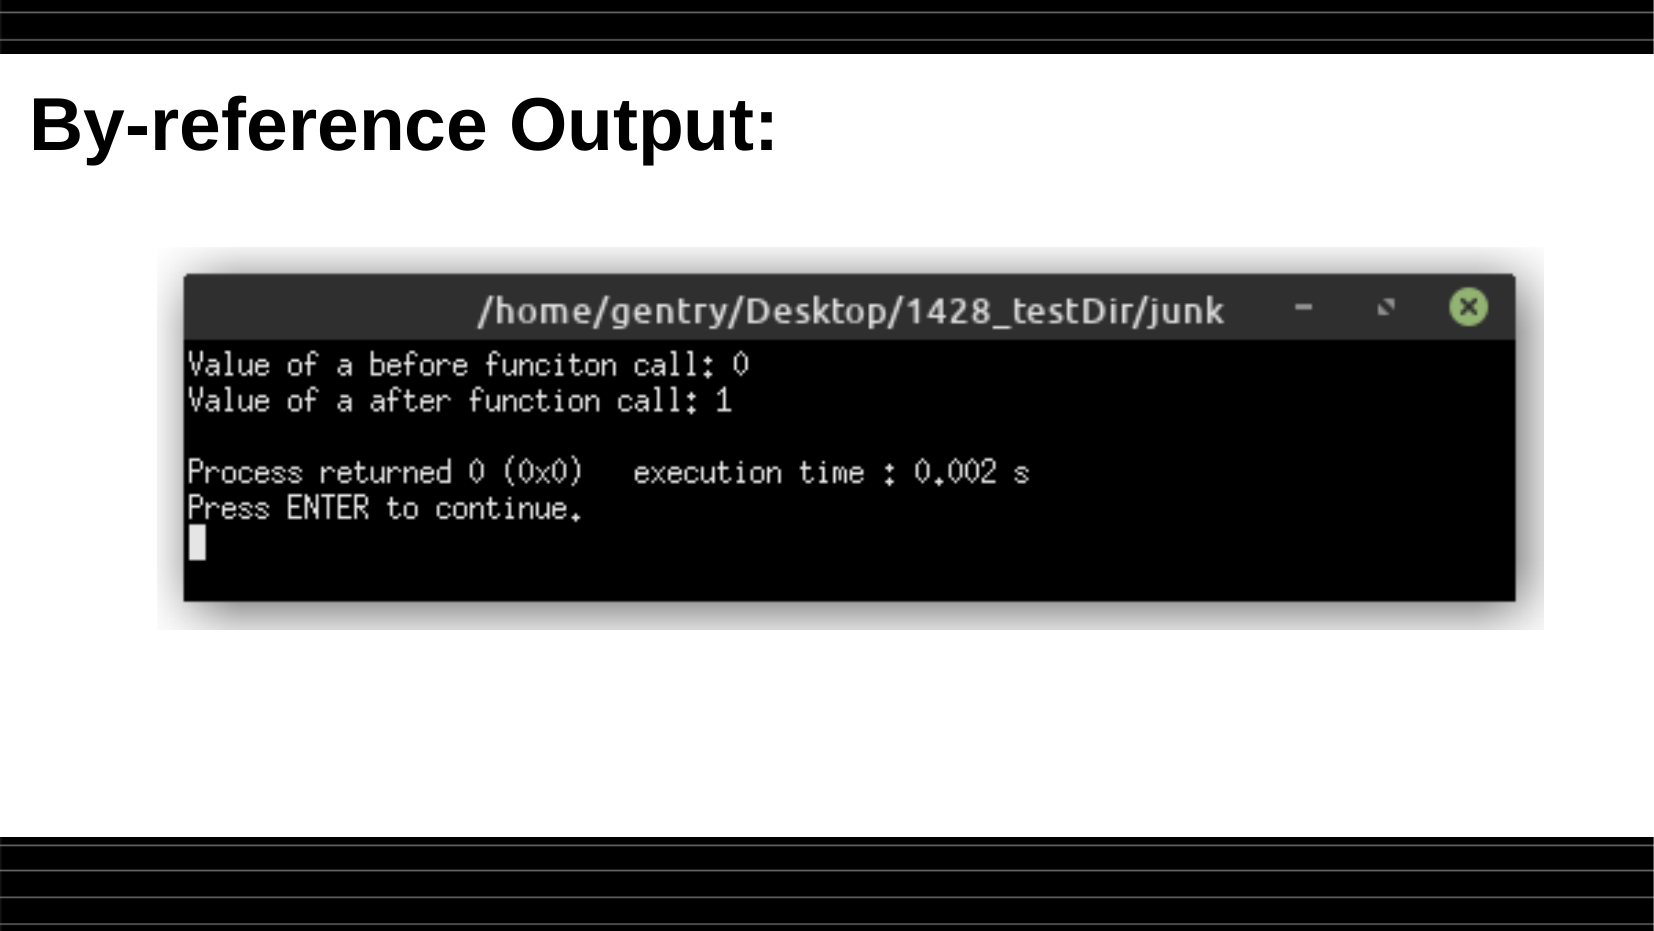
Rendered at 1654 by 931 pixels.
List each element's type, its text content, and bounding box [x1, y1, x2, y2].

picture [157, 247, 1544, 631]
picture [0, 0, 1654, 54]
picture [0, 837, 1654, 931]
text_box By-reference Output: [15, 75, 1546, 174]
